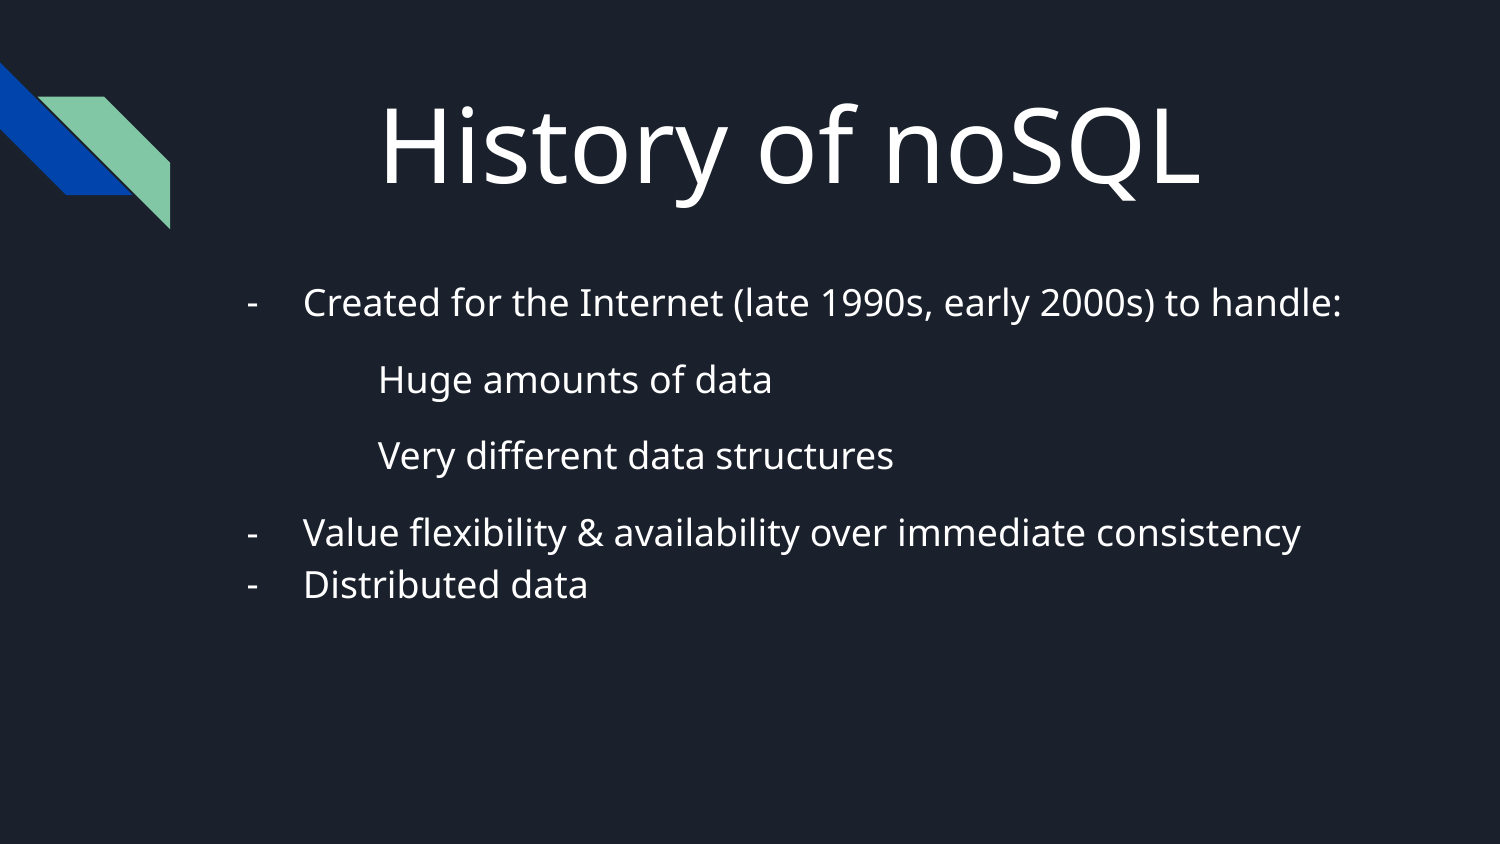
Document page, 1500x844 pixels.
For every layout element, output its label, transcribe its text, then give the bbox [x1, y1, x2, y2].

title History of noSQL [212, 64, 1368, 215]
list Created for the Internet (late 1990s, early 2000s) to handle: Huge amounts of data Very different data structures Value flexibility & availability over immediate consistency Distributed data [212, 257, 1368, 735]
